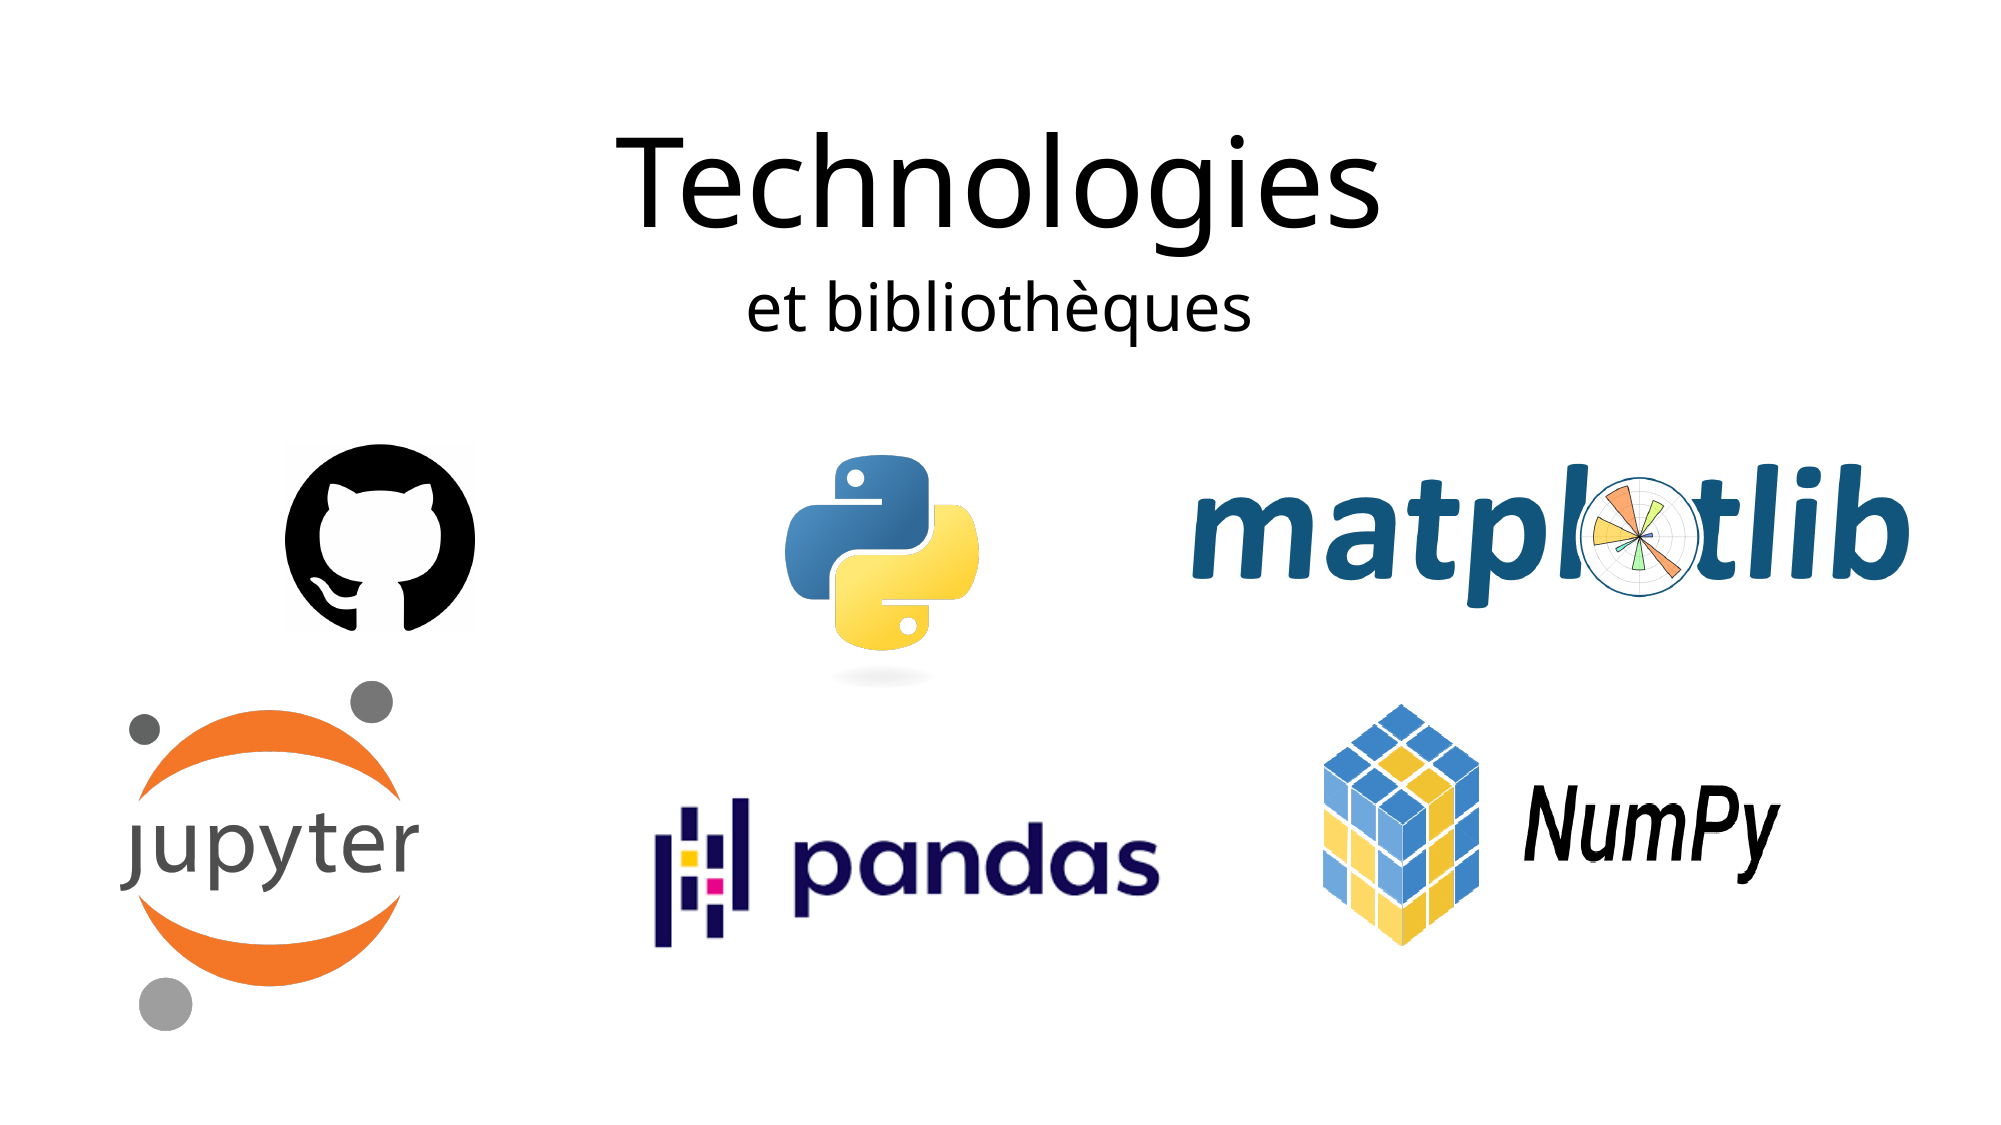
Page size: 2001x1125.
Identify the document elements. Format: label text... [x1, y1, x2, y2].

picture [285, 442, 475, 633]
picture [1281, 658, 1920, 999]
picture [631, 761, 1184, 985]
picture [116, 676, 424, 1033]
title Technologies [249, 107, 1750, 263]
picture [1176, 460, 1920, 616]
title et bibliothèques [249, 266, 1750, 355]
picture [785, 455, 999, 689]
